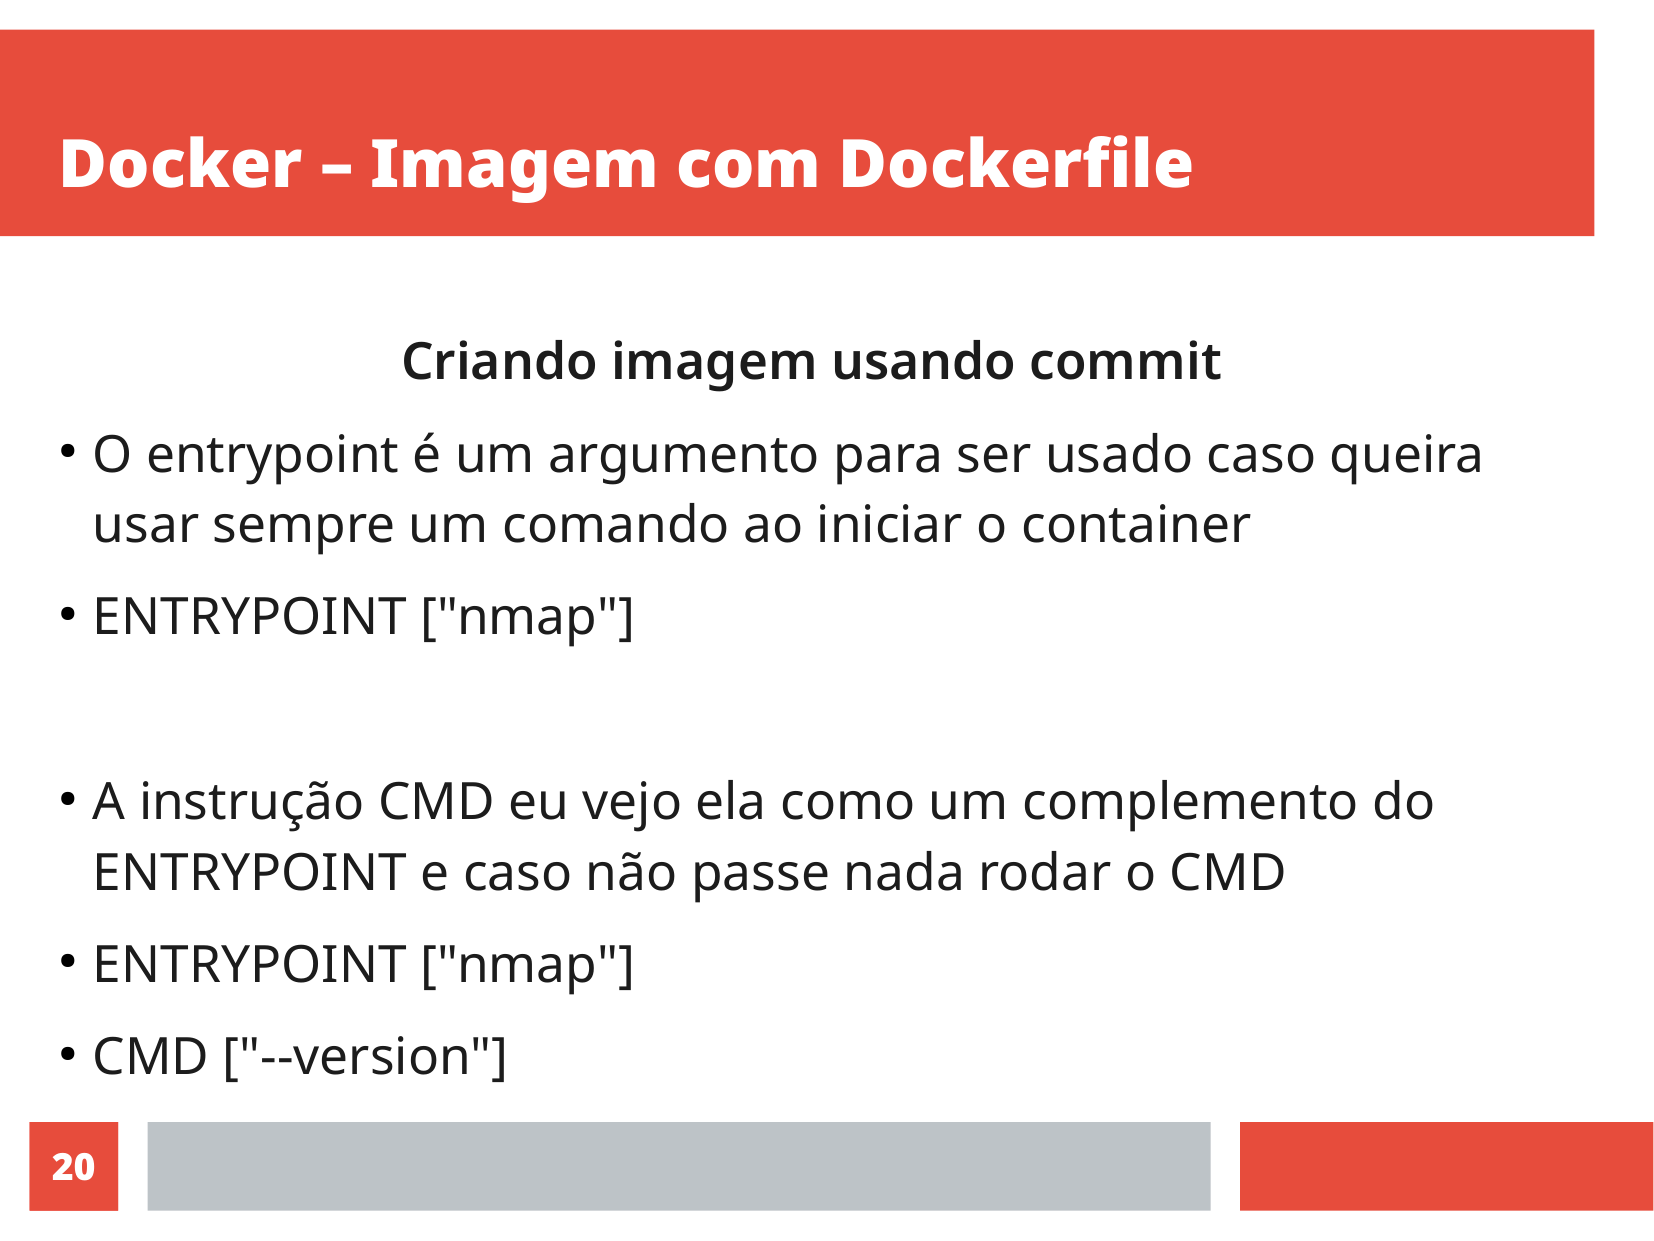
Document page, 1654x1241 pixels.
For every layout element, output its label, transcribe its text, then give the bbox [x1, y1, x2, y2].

title Docker – Imagem com Dockerfile [59, 59, 1595, 207]
list Criando imagem usando commit O entrypoint é um argumento para ser usado caso queira usar sempre um comando ao iniciar o container ENTRYPOINT ["nmap"] A instrução CMD eu vejo ela como um complemento do ENTRYPOINT e caso não passe nada rodar o CMD ENTRYPOINT ["nmap"] CMD ["--version"] [59, 324, 1565, 1093]
